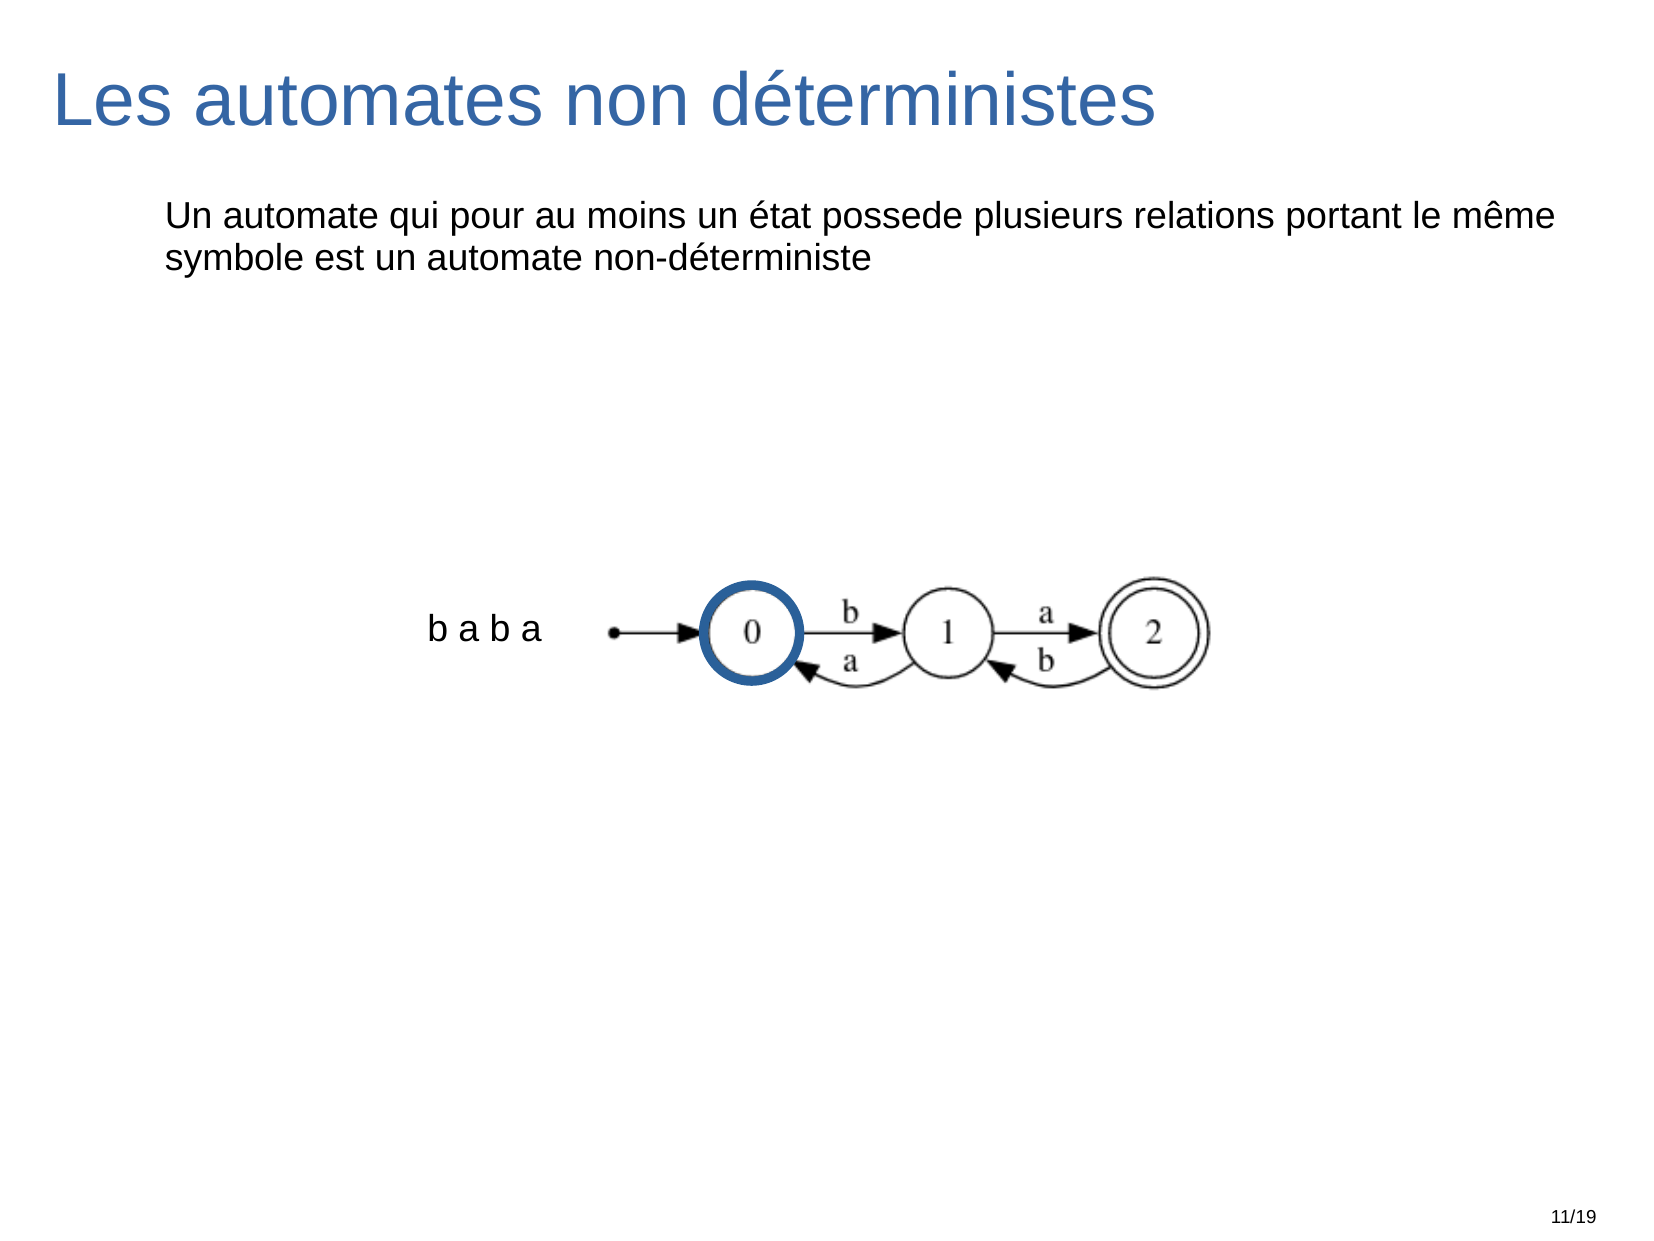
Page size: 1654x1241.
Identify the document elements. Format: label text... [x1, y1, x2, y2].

text_box 11/19 [1536, 1198, 1613, 1235]
text_box b a b a [412, 600, 557, 657]
text_box Les automates non déterministes [37, 50, 1238, 151]
text_box Un automate qui pour au moins un état possede plusieurs relations portant le même symbole est un automate non-déterministe [150, 187, 1613, 287]
picture [562, 512, 1248, 751]
